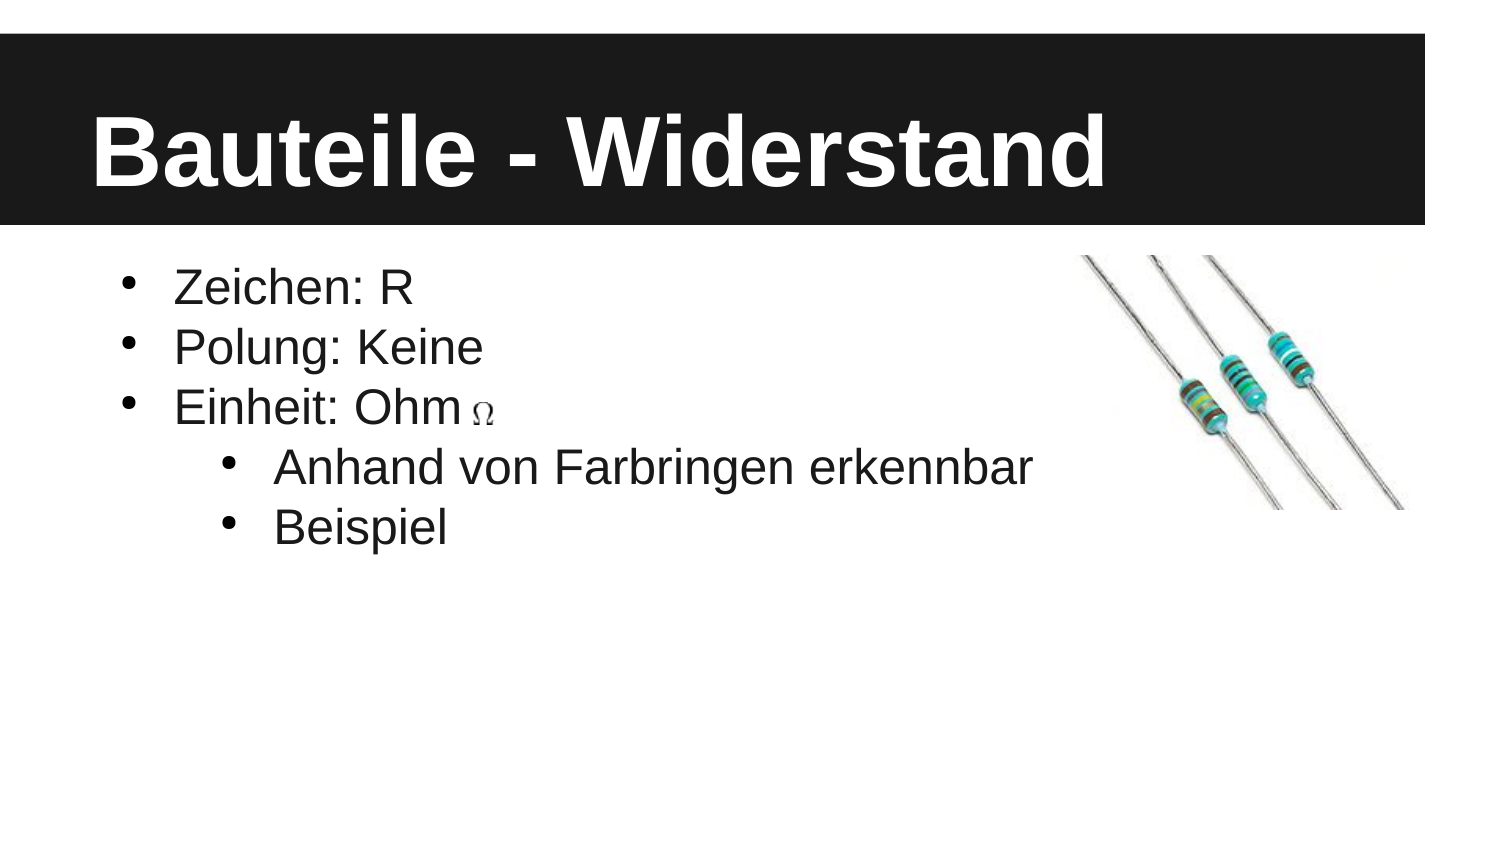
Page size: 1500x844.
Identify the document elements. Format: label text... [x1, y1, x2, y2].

title Bauteile - Widerstand [75, 33, 1425, 221]
picture [1071, 255, 1416, 510]
picture [472, 402, 495, 425]
list Zeichen: R Polung: Keine Einheit: Ohm Anhand von Farbringen erkennbar Beispiel [75, 239, 1425, 808]
